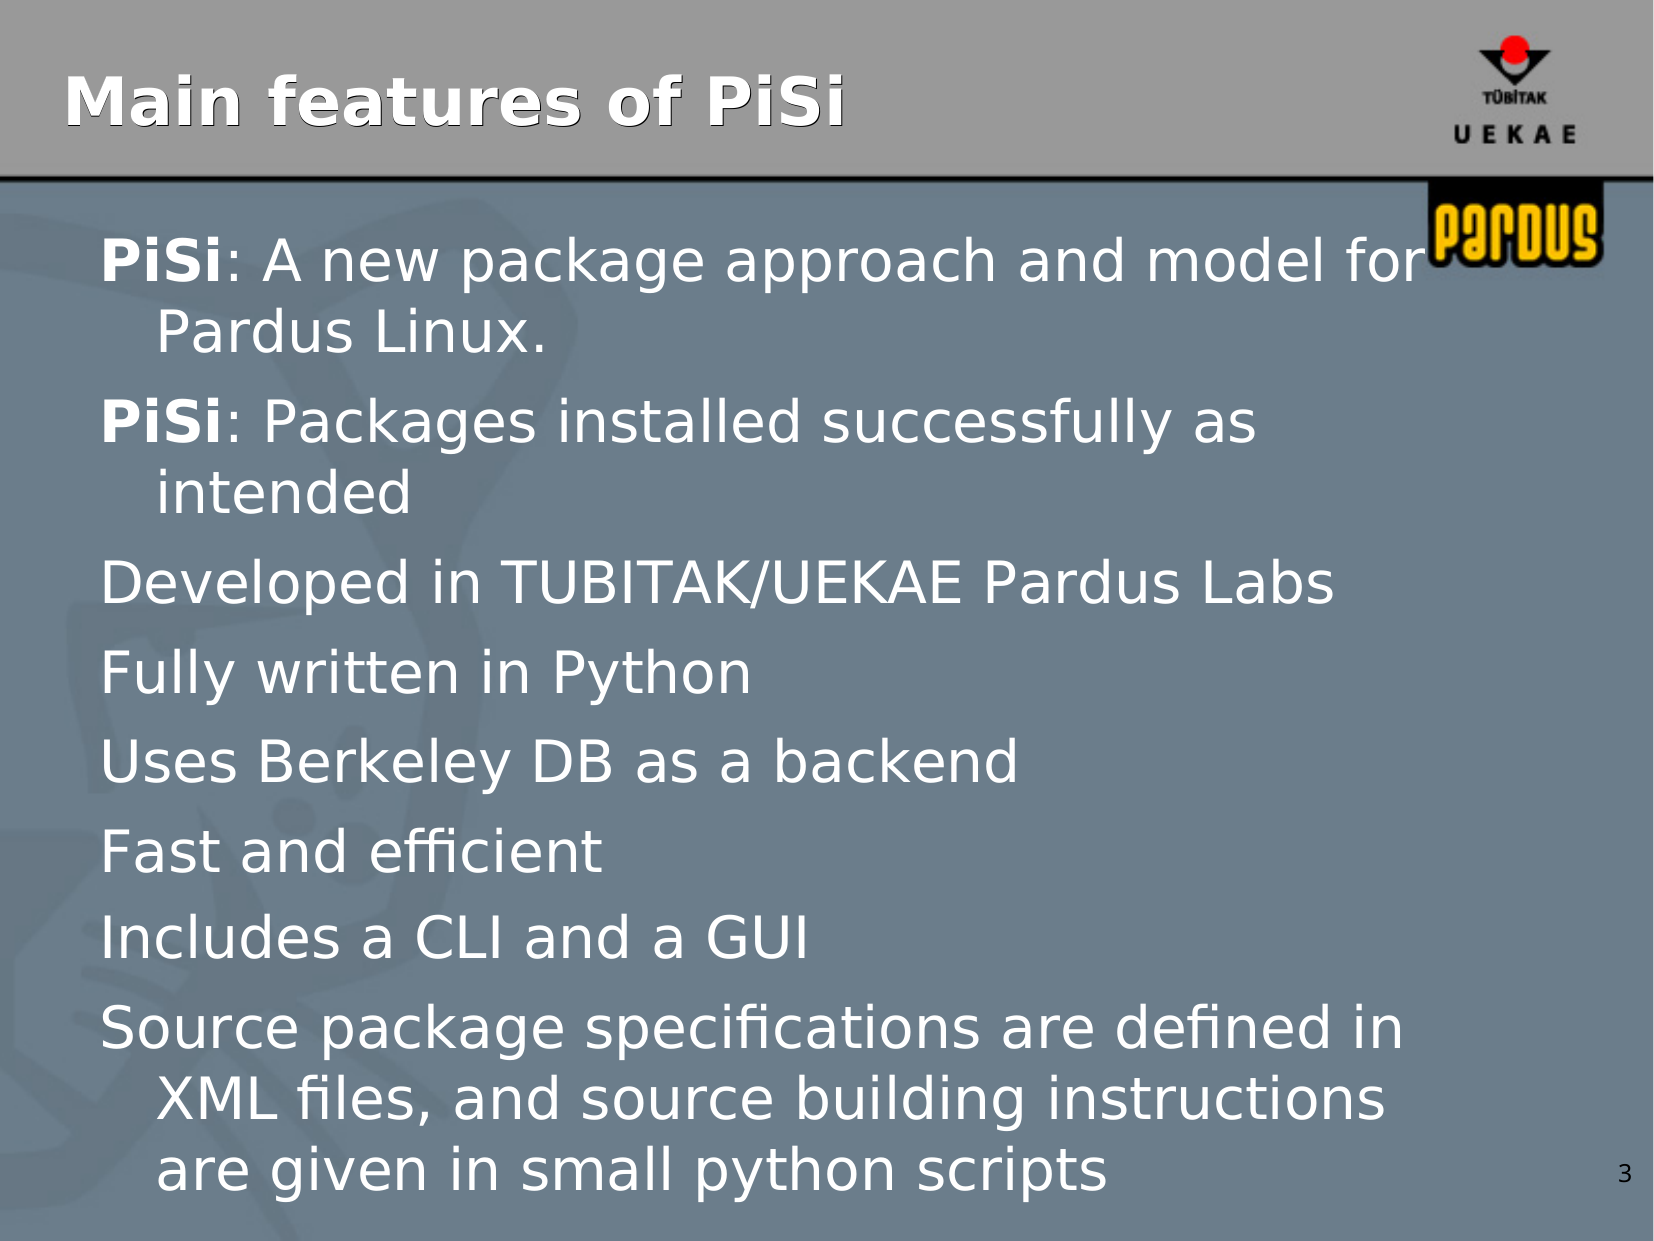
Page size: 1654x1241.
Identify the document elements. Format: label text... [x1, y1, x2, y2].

title Main features of PiSi [47, 43, 1460, 158]
picture [0, 0, 1654, 1241]
list PiSi: A new package approach and model for Pardus Linux. PiSi: Packages installed successfully as intended Developed in TUBITAK/UEKAE Pardus Labs Fully written in Python Uses Berkeley DB as a backend Fast and efficient Includes a CLI and a GUI Source package specifications are defined in XML files, and source building instructions are given in small python scripts [84, 216, 1509, 1209]
